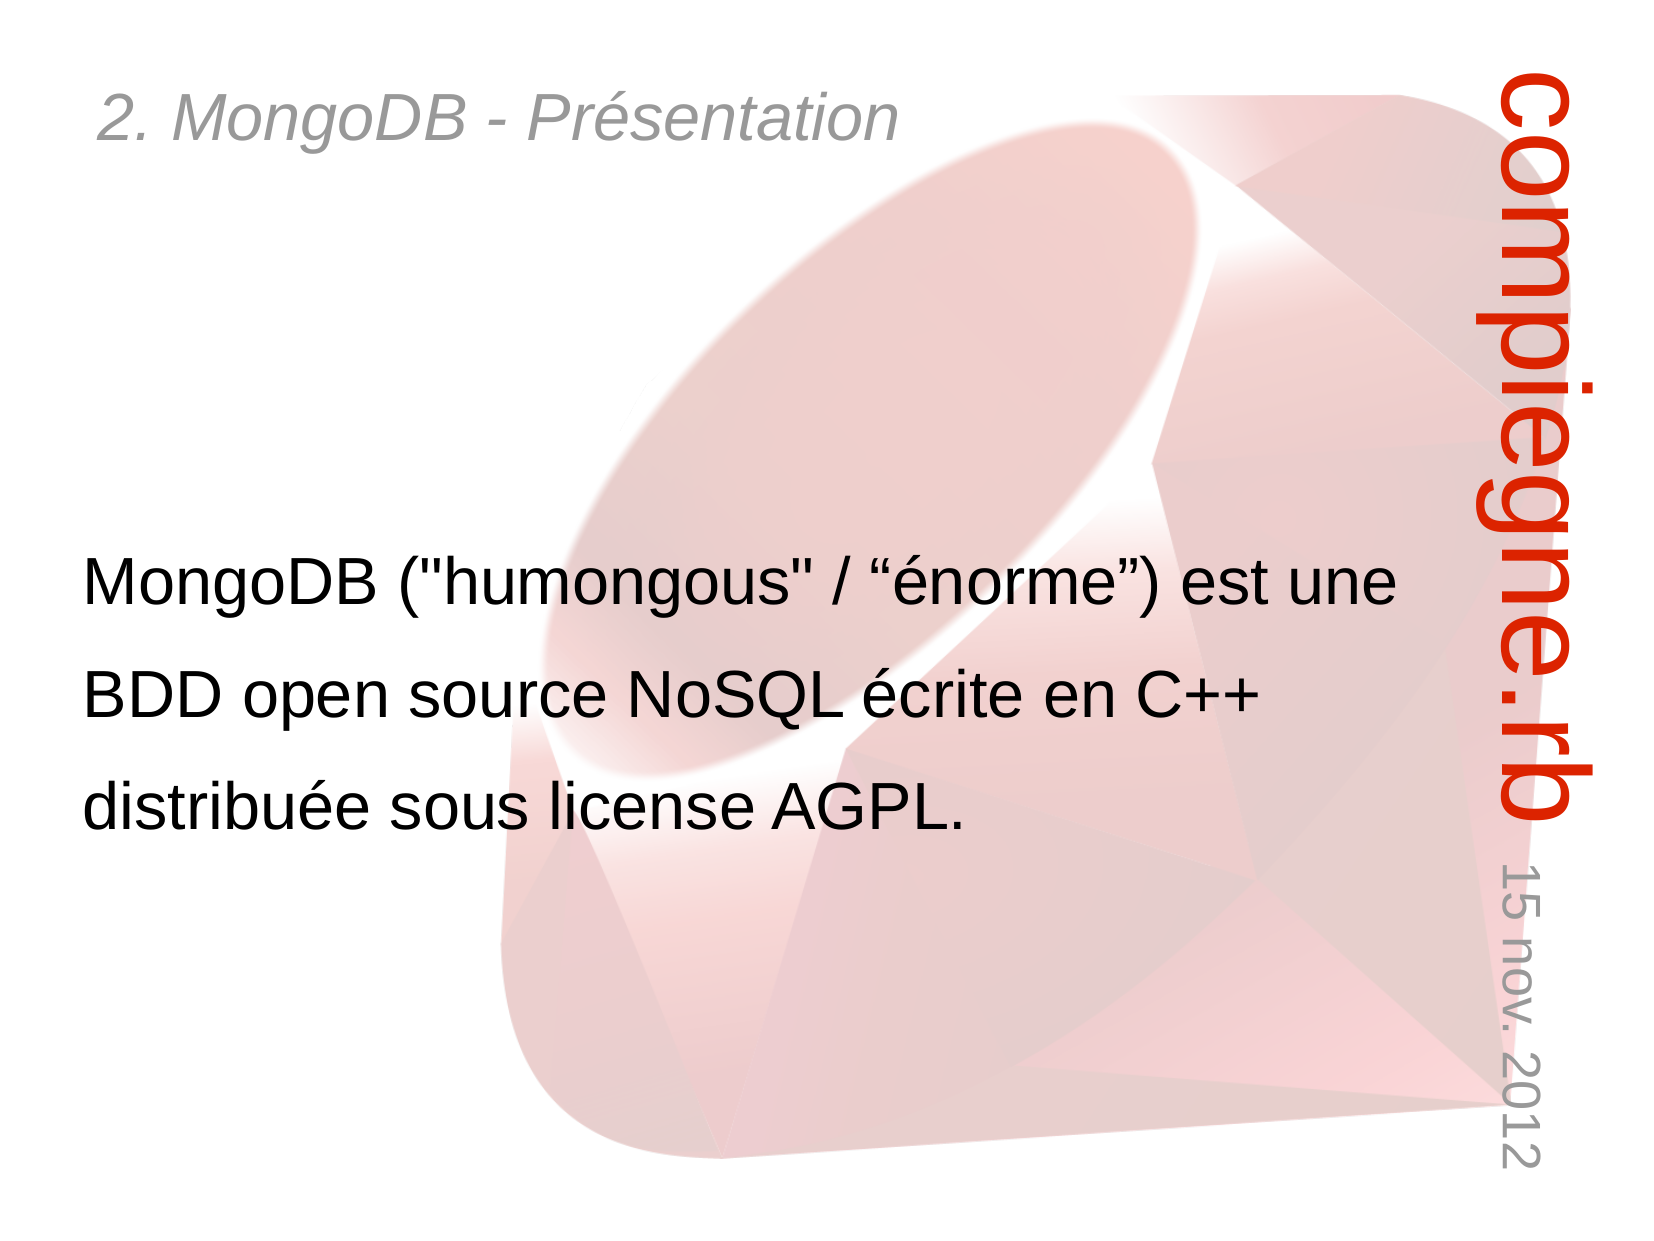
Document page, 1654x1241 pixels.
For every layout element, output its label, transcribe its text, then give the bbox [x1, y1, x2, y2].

subtitle MongoDB ("humongous" / “énorme”) est une BDD open source NoSQL écrite en C++ distribuée sous license AGPL. [82, 188, 1477, 1162]
picture [484, 70, 1442, 188]
title compiegne.rb 15 nov. 2012 [1442, 23, 1650, 1217]
text_box 2. MongoDB - Présentation [82, 73, 1090, 166]
